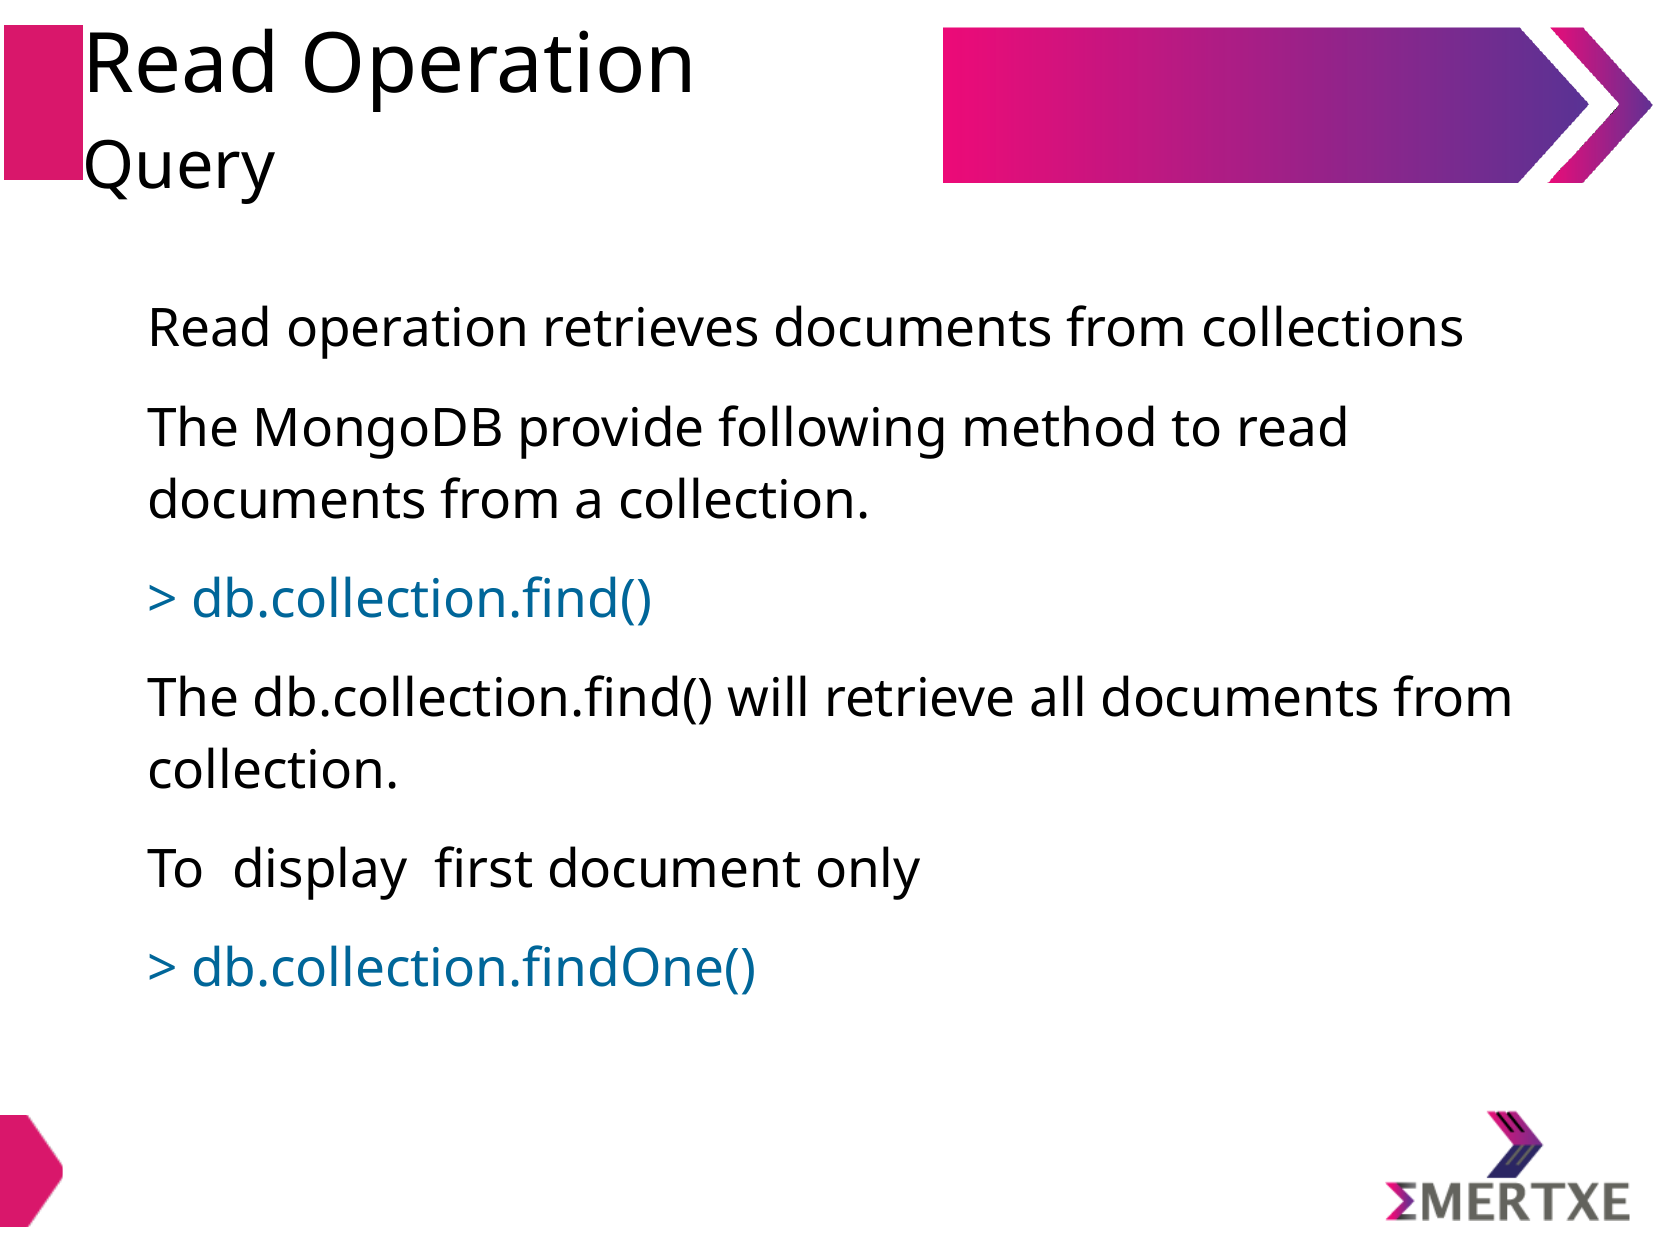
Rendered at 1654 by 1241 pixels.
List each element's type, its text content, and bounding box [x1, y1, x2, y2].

picture [1571, 27, 1653, 183]
title Read Operation Query [82, 2, 1571, 210]
picture [1385, 1107, 1631, 1221]
list Read operation retrieves documents from collections The MongoDB provide following method to read documents from a collection. > db.collection.find() The db.collection.find() will retrieve all documents from collection. To display first document only > db.collection.findOne() [82, 290, 1571, 1010]
